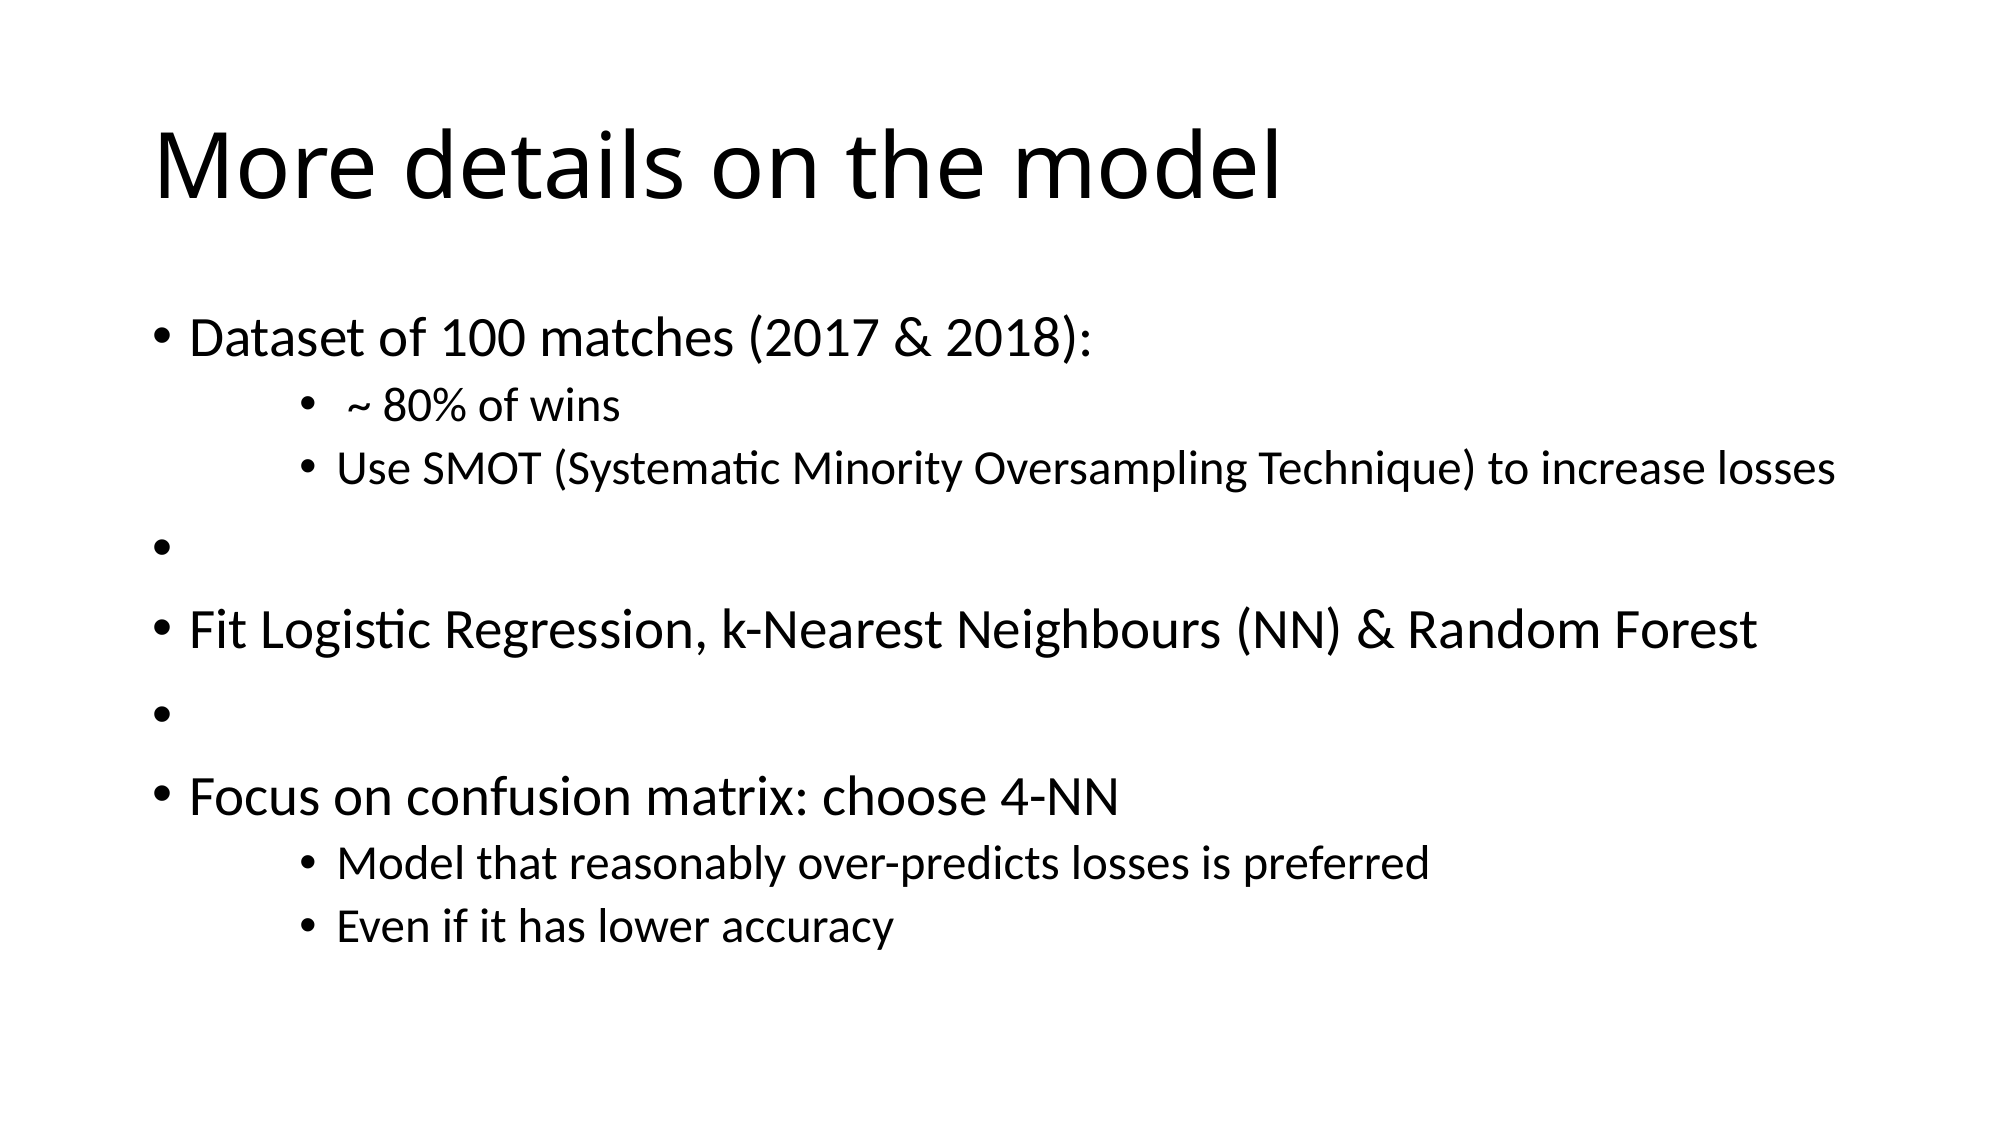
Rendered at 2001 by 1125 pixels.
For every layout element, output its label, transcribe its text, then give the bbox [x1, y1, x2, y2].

title More details on the model [137, 59, 1863, 278]
list Dataset of 100 matches (2017 & 2018): ~ 80% of wins Use SMOT (Systematic Minority Oversampling Technique) to increase losses Fit Logistic Regression, k-Nearest Neighbours (NN) & Random Forest Focus on confusion matrix: choose 4-NN Model that reasonably over-predicts losses is preferred Even if it has lower accuracy [137, 299, 1863, 1014]
